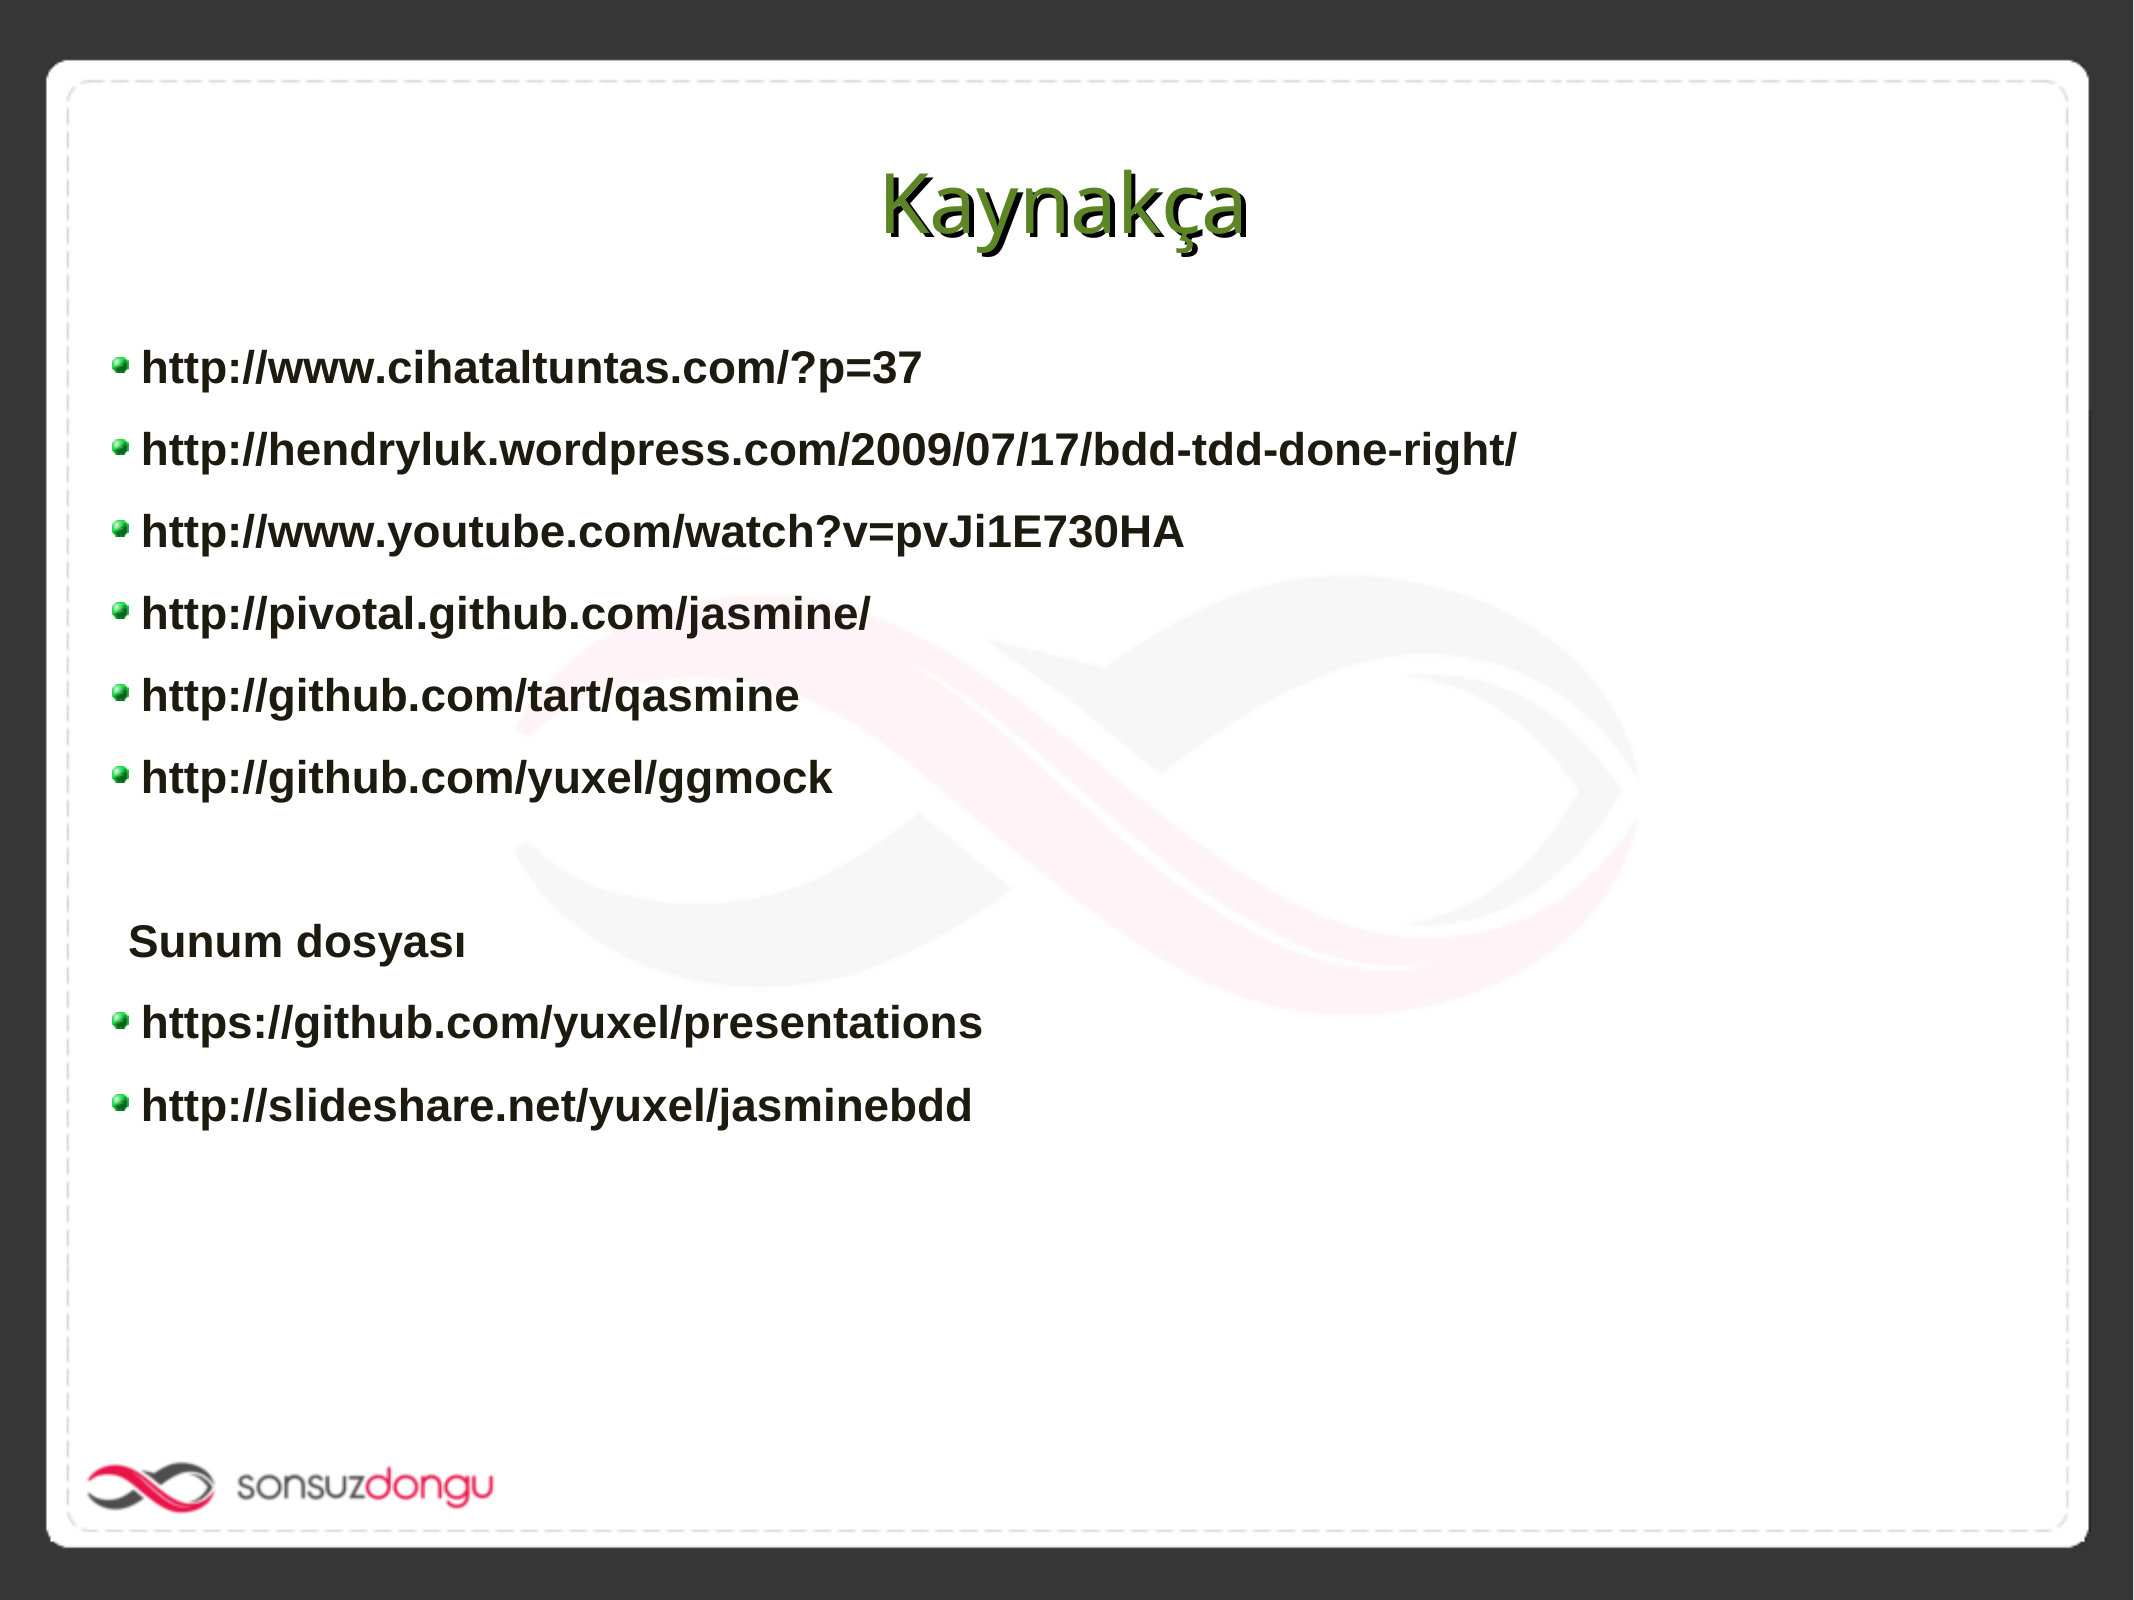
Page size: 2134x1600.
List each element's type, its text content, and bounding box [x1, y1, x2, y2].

text_box http://www.cihataltuntas.com/?p=37 http://hendryluk.wordpress.com/2009/07/17/bdd-tdd-done-right/ http://www.youtube.com/watch?v=pvJi1E730HA http://pivotal.github.com/jasmine/ http://github.com/tart/qasmine http://github.com/yuxel/ggmock Sunum dosyası https://github.com/yuxel/presentations http://slideshare.net/yuxel/jasminebdd [112, 337, 1519, 1465]
text_box Kaynakça [878, 150, 1249, 251]
picture [0, 0, 2134, 1600]
